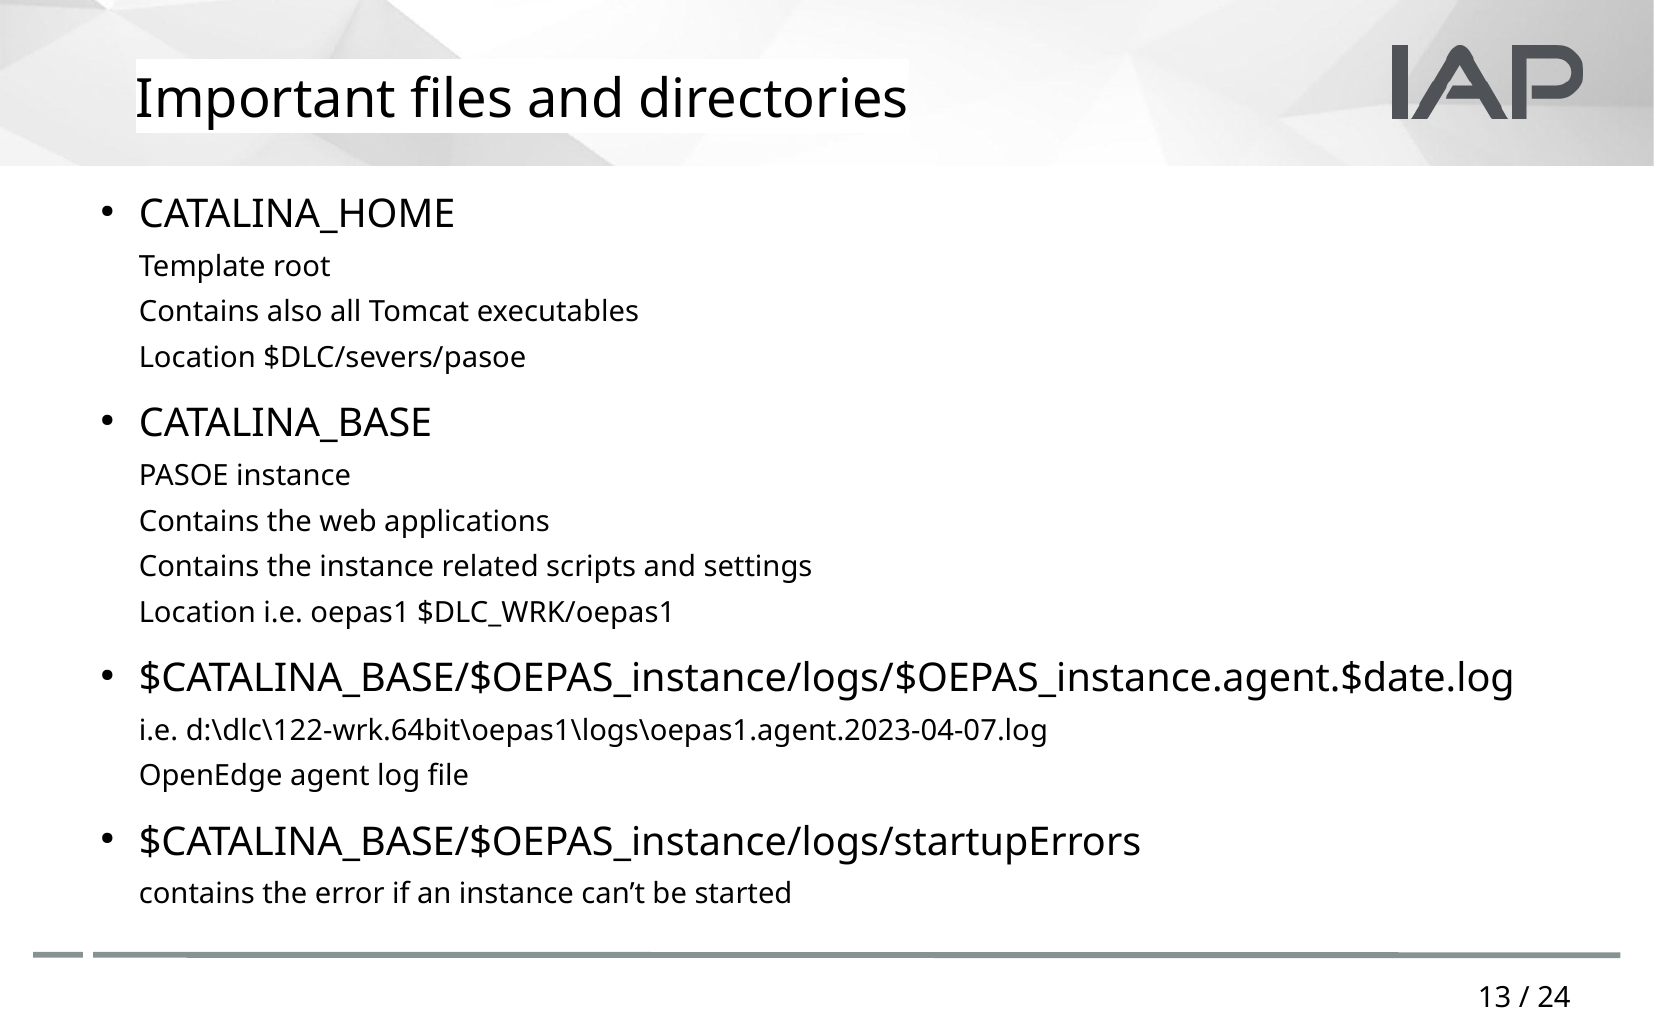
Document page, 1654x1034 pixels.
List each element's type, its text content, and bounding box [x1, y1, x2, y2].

picture [0, 0, 1654, 166]
list CATALINA_HOME Template root Contains also all Tomcat executables Location $DLC/severs/pasoe CATALINA_BASE PASOE instance Contains the web applications Contains the instance related scripts and settings Location i.e. oepas1 $DLC_WRK/oepas1 $CATALINA_BASE/$OEPAS_instance/logs/$OEPAS_instance.agent.$date.log i.e. d:\dlc\122-wrk.64bit\oepas1\logs\oepas1.agent.2023-04-07.log OpenEdge agent log file $CATALINA_BASE/$OEPAS_instance/logs/startupErrors contains the error if an instance can’t be started [82, 177, 1560, 880]
title Important files and directories [135, 41, 1264, 152]
